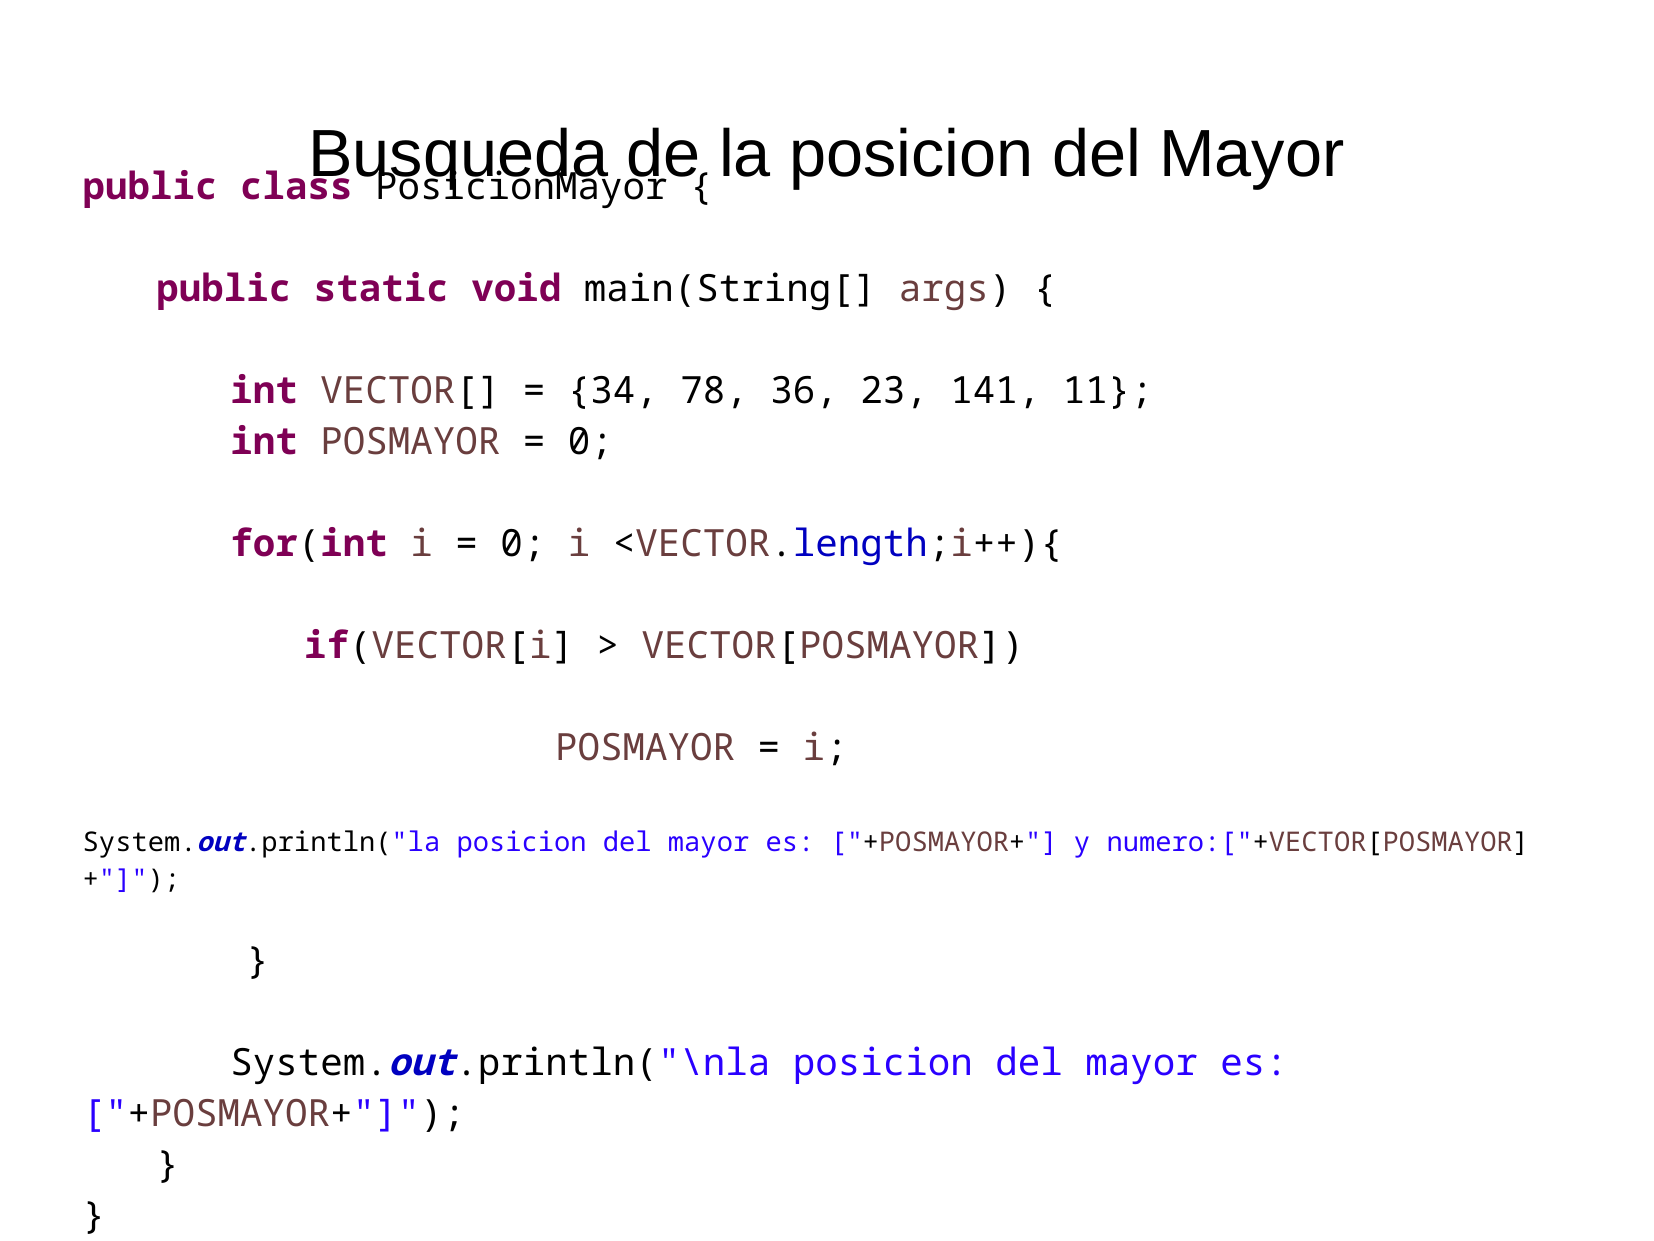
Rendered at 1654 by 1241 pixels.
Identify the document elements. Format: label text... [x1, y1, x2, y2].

subtitle public class PosicionMayor { public static void main(String[] args) { int VECTOR[] = {34, 78, 36, 23, 141, 11}; int POSMAYOR = 0; for(int i = 0; i <VECTOR.length;i++){ if(VECTOR[i] > VECTOR[POSMAYOR]) POSMAYOR = i; System.out.println("la posicion del mayor es: ["+POSMAYOR+"] y numero:["+VECTOR[POSMAYOR]+"]"); } System.out.println("\nla posicion del mayor es: ["+POSMAYOR+"]"); } } [82, 272, 1571, 1127]
title Busqueda de la posicion del Mayor [82, 49, 1571, 257]
